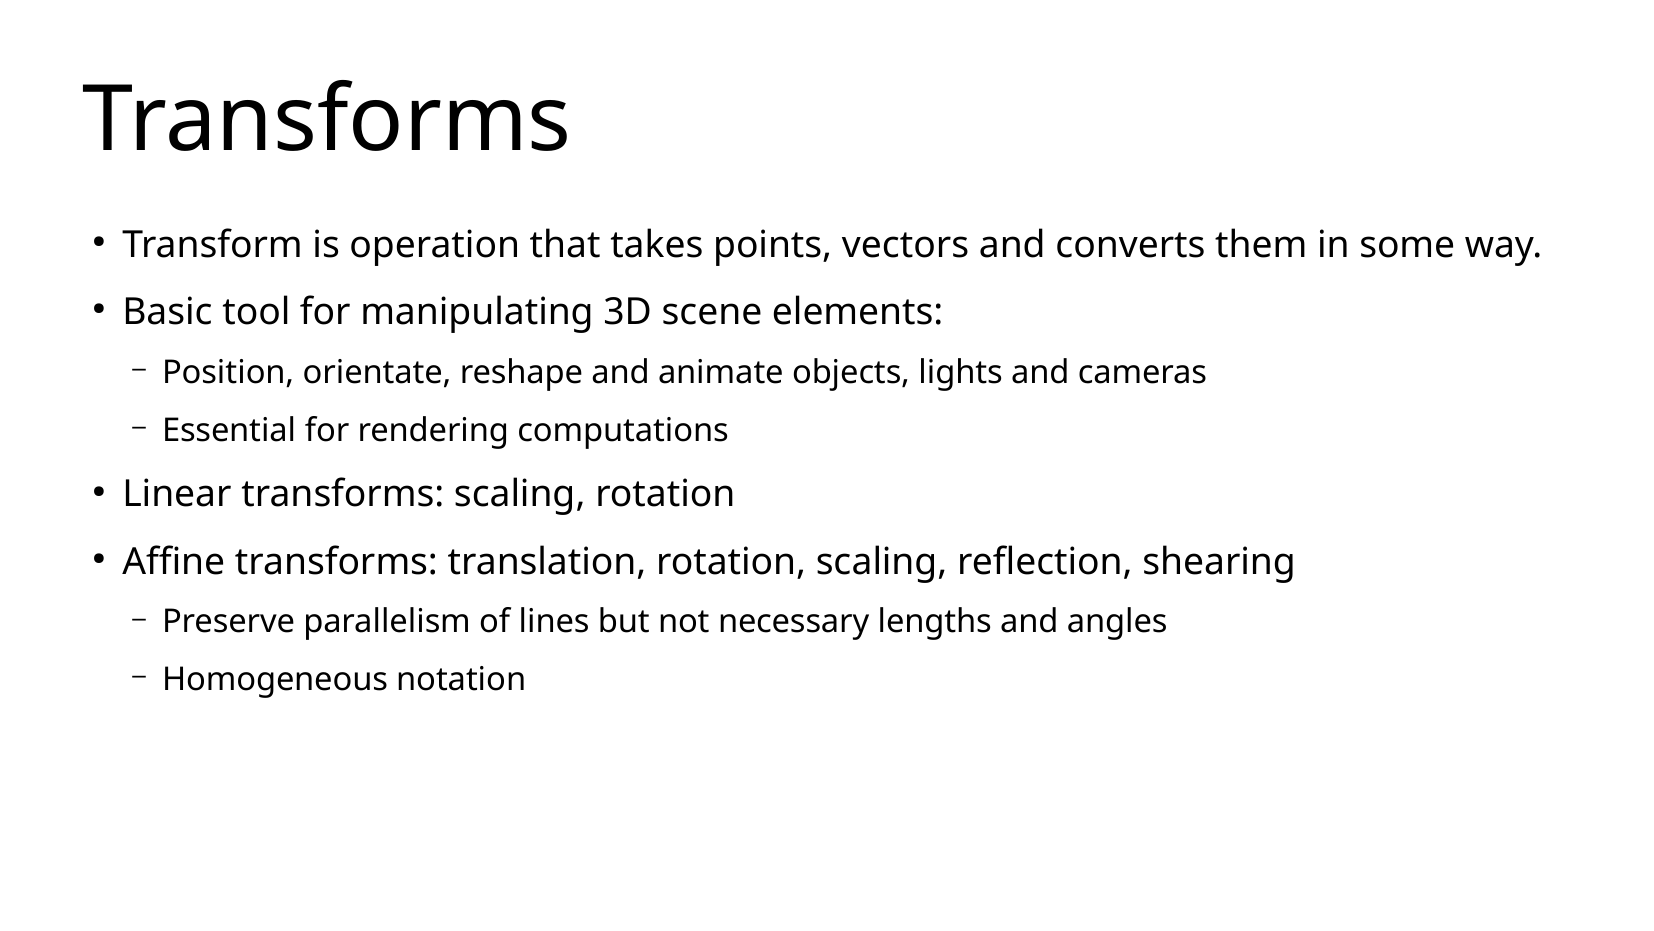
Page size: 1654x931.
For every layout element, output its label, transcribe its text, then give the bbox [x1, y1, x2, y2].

list Transform is operation that takes points, vectors and converts them in some way. Basic tool for manipulating 3D scene elements: Position, orientate, reshape and animate objects, lights and cameras Essential for rendering computations Linear transforms: scaling, rotation Affine transforms: translation, rotation, scaling, reflection, shearing Preserve parallelism of lines but not necessary lengths and angles Homogeneous notation [82, 217, 1571, 758]
title Transforms [82, 0, 1571, 217]
